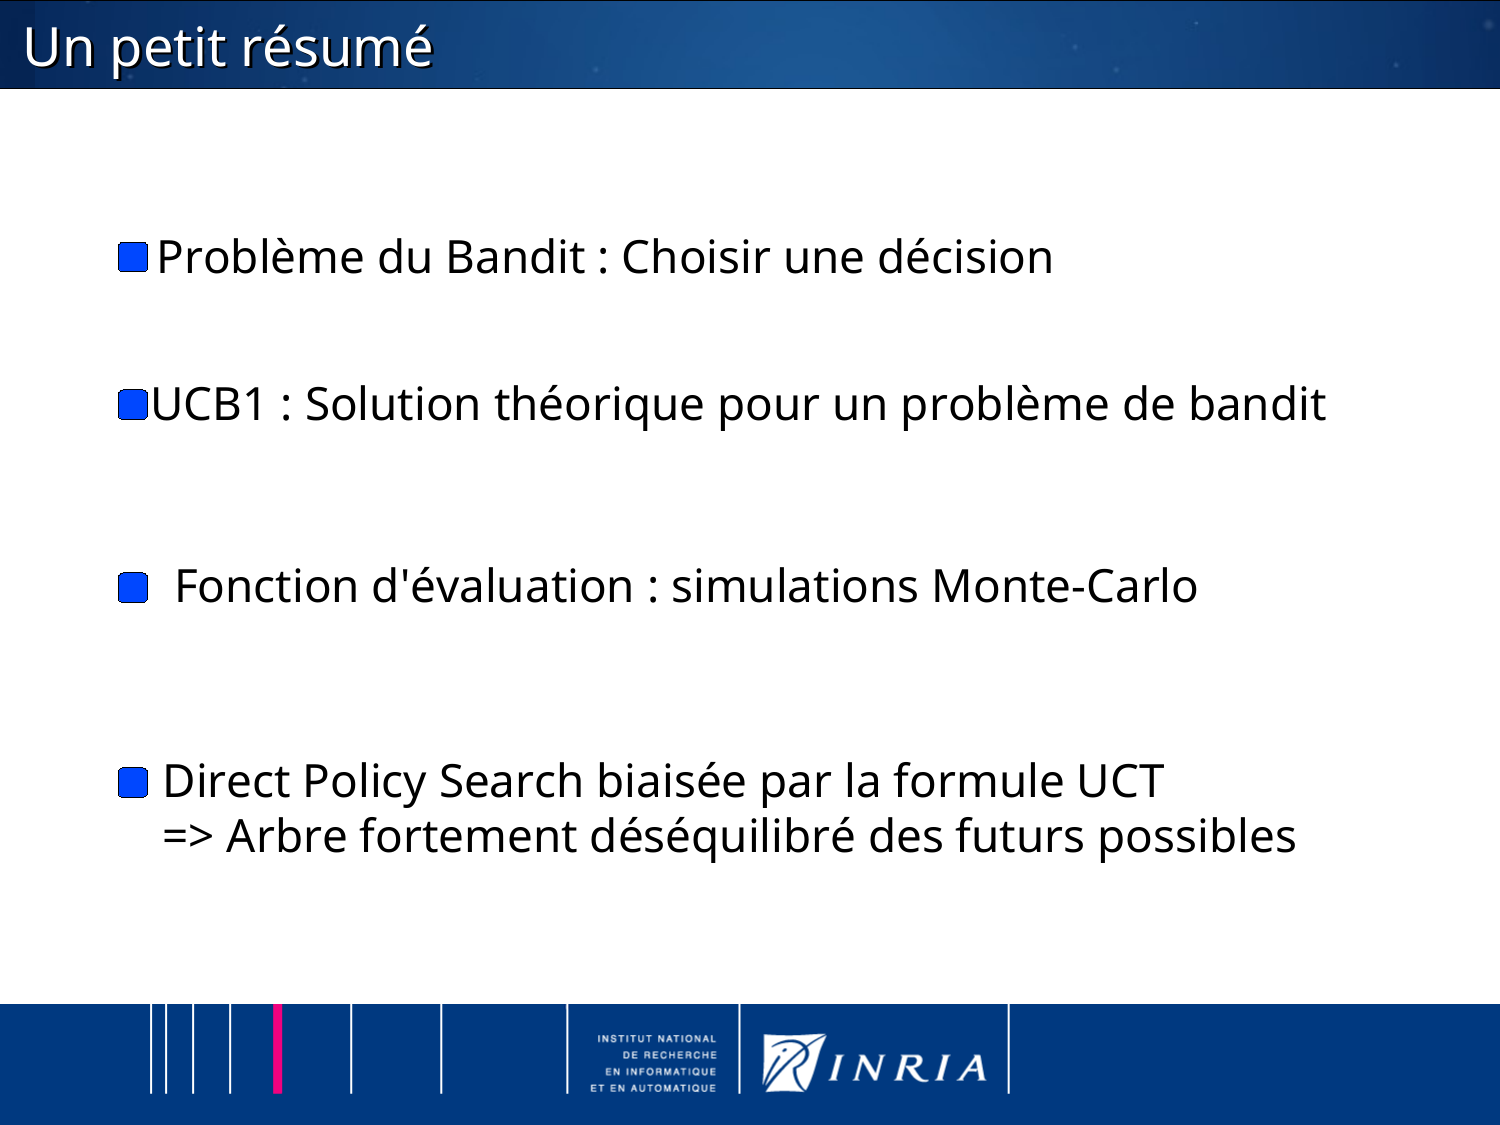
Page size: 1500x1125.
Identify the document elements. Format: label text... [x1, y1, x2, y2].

text_box UCB1 : Solution théorique pour un problème de bandit [135, 367, 1447, 438]
text_box Direct Policy Search biaisée par la formule UCT => Arbre fortement déséquilibré des futurs possibles [147, 744, 1388, 869]
text_box Un petit résumé [0, 0, 1500, 89]
text_box Fonction d'évaluation : simulations Monte-Carlo [159, 549, 1418, 619]
text_box [118, 767, 148, 798]
text_box [118, 242, 148, 272]
text_box [118, 572, 148, 603]
picture [0, 1004, 1500, 1125]
text_box Problème du Bandit : Choisir une décision [141, 220, 1388, 291]
text_box [118, 389, 148, 420]
